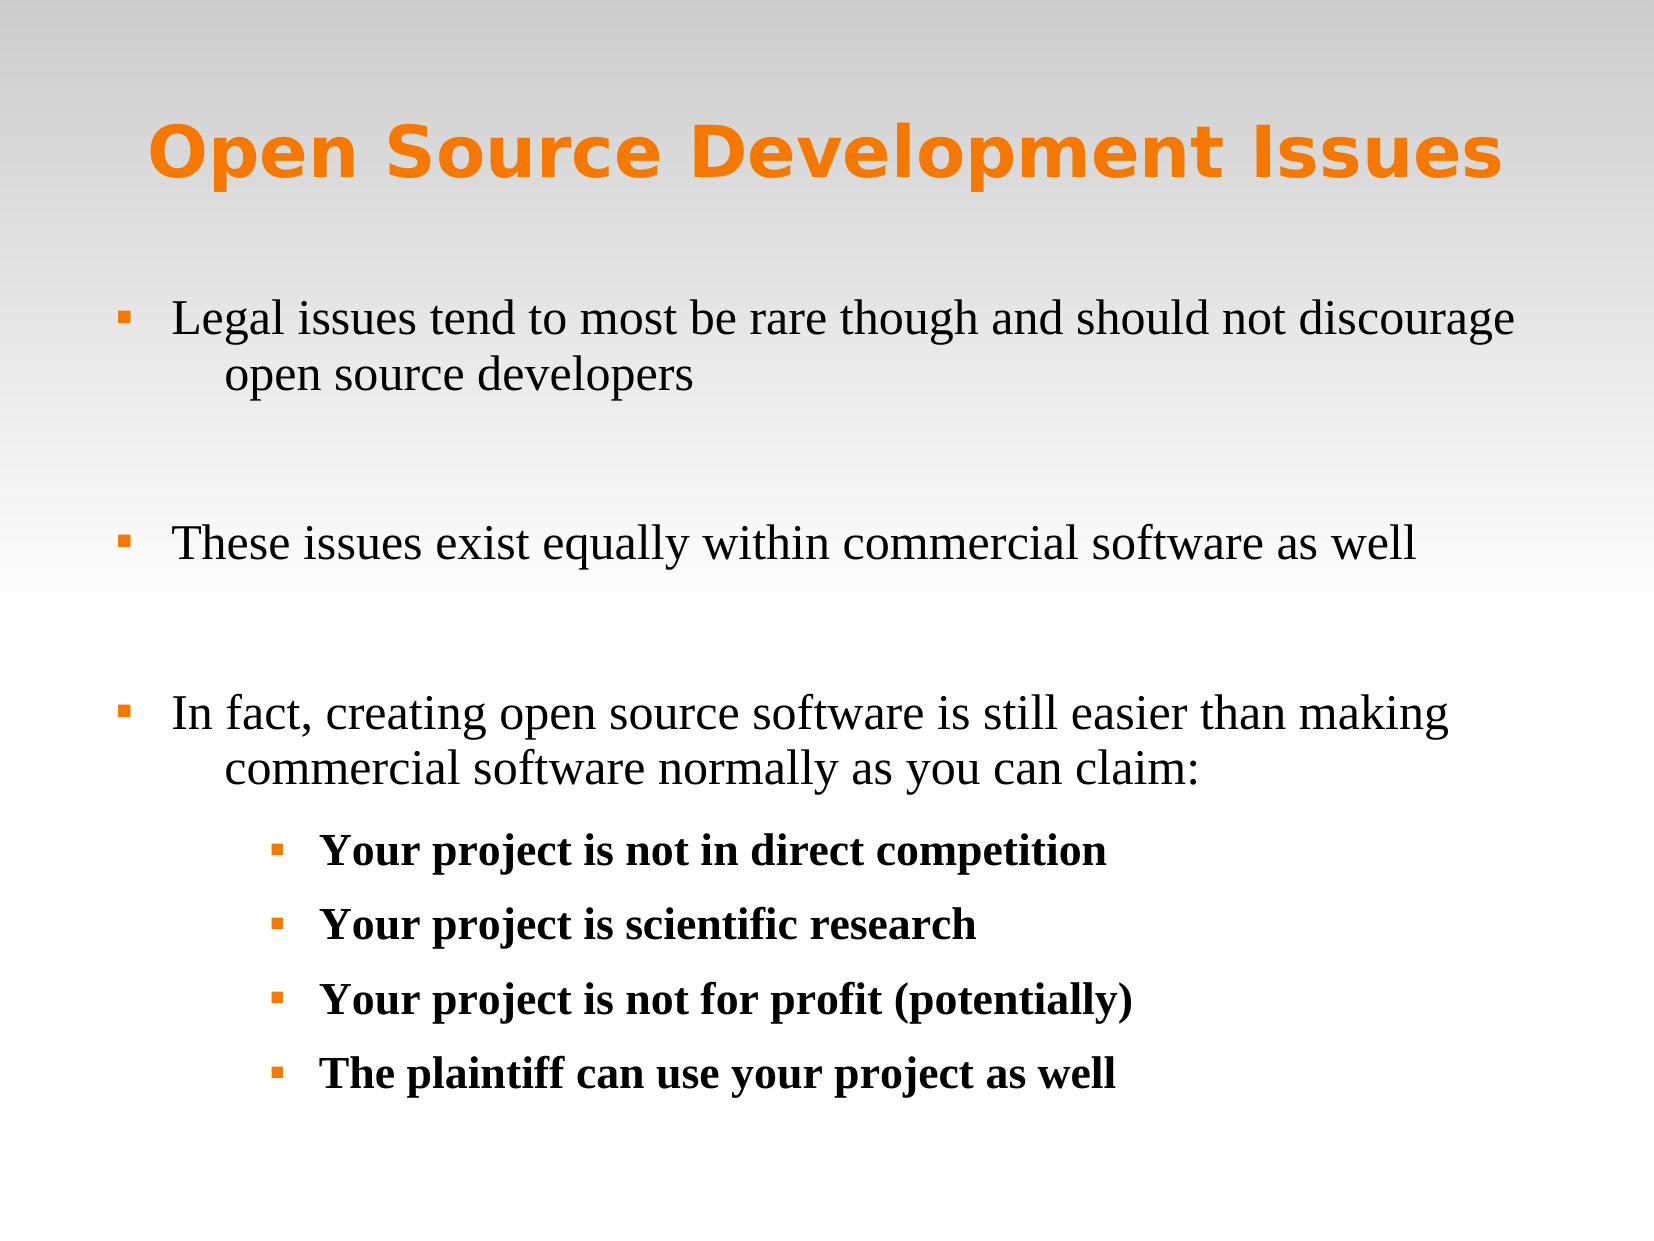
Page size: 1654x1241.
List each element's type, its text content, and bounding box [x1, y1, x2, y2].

list Legal issues tend to most be rare though and should not discourage open source developers These issues exist equally within commercial software as well In fact, creating open source software is still easier than making commercial software normally as you can claim: Your project is not in direct competition Your project is scientific research Your project is not for profit (potentially) The plaintiff can use your project as well [82, 290, 1571, 1172]
title Open Source Development Issues [82, 49, 1571, 257]
